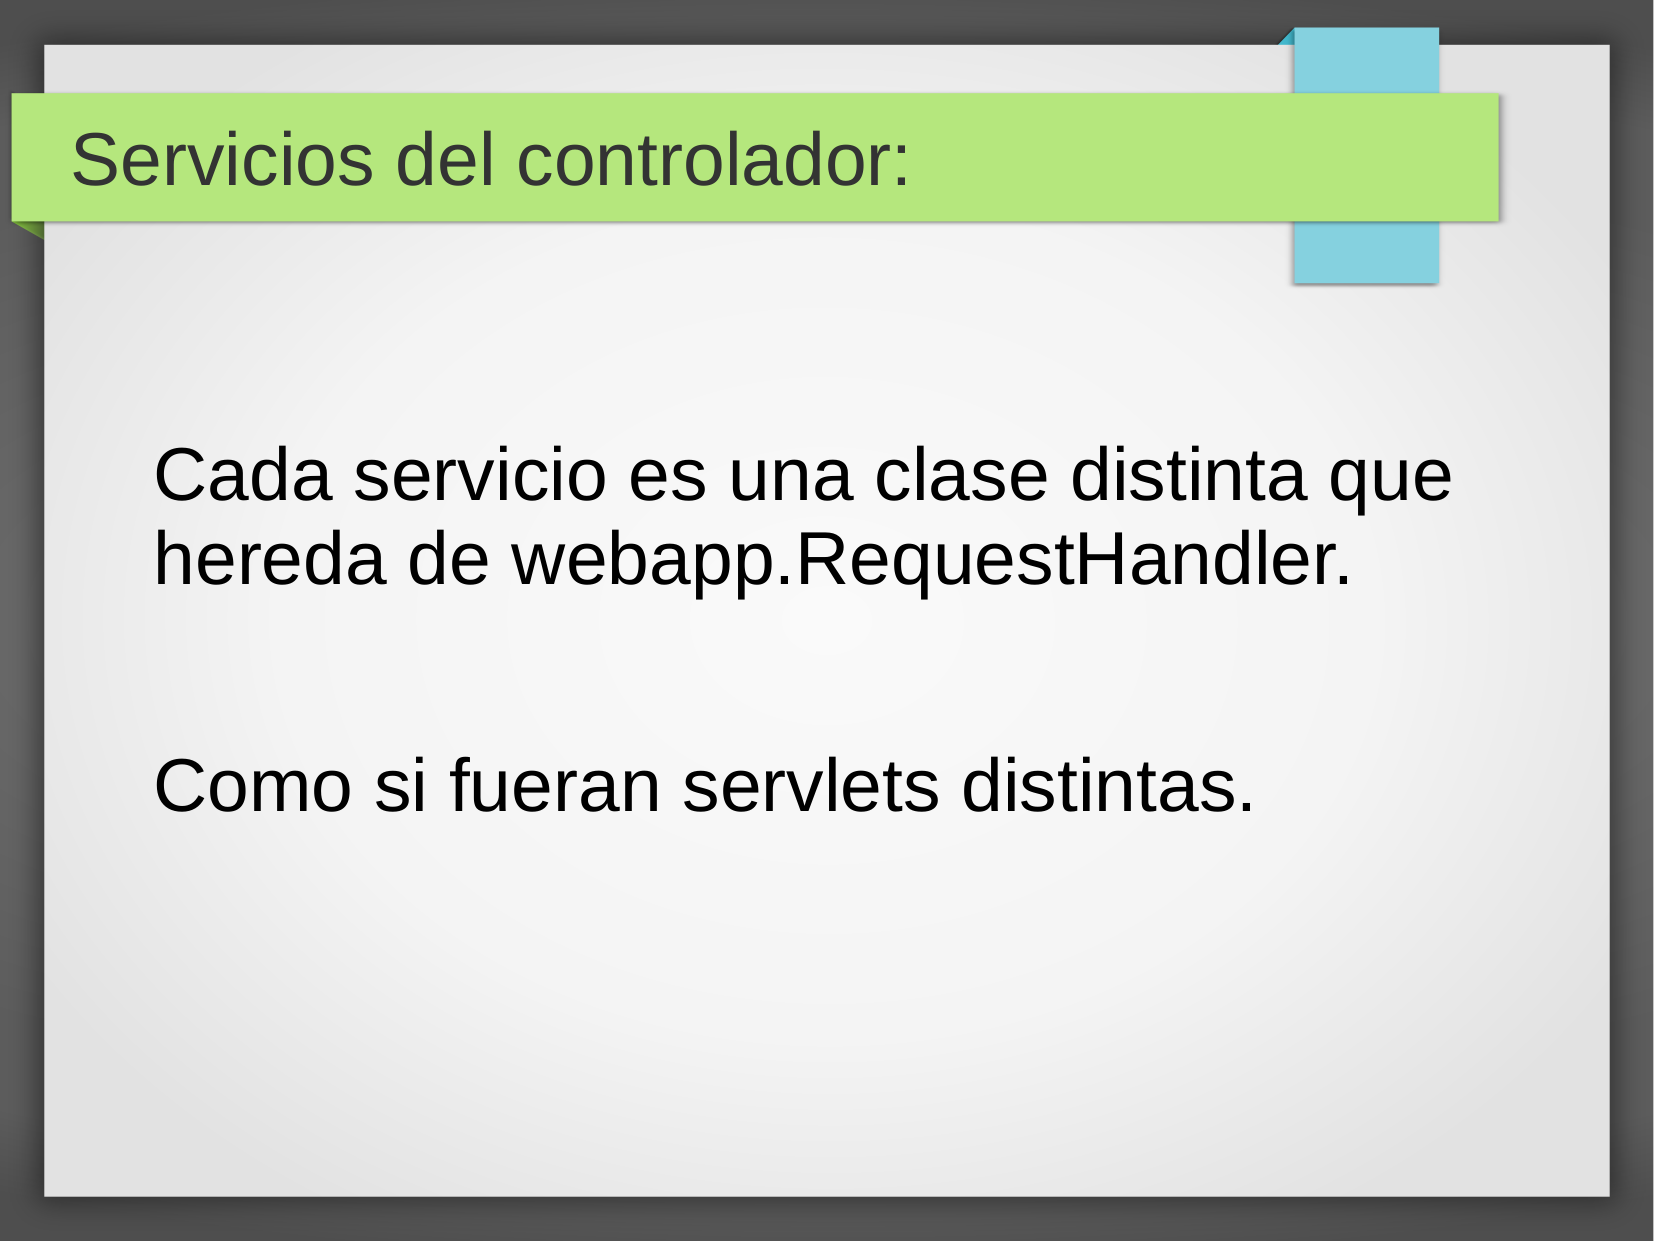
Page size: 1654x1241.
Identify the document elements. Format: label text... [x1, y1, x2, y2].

picture [0, 0, 1654, 1241]
title Servicios del controlador: [70, 106, 1229, 213]
list Cada servicio es una clase distinta que hereda de webapp.RequestHandler. Como si fueran servlets distintas. [82, 432, 1538, 1034]
